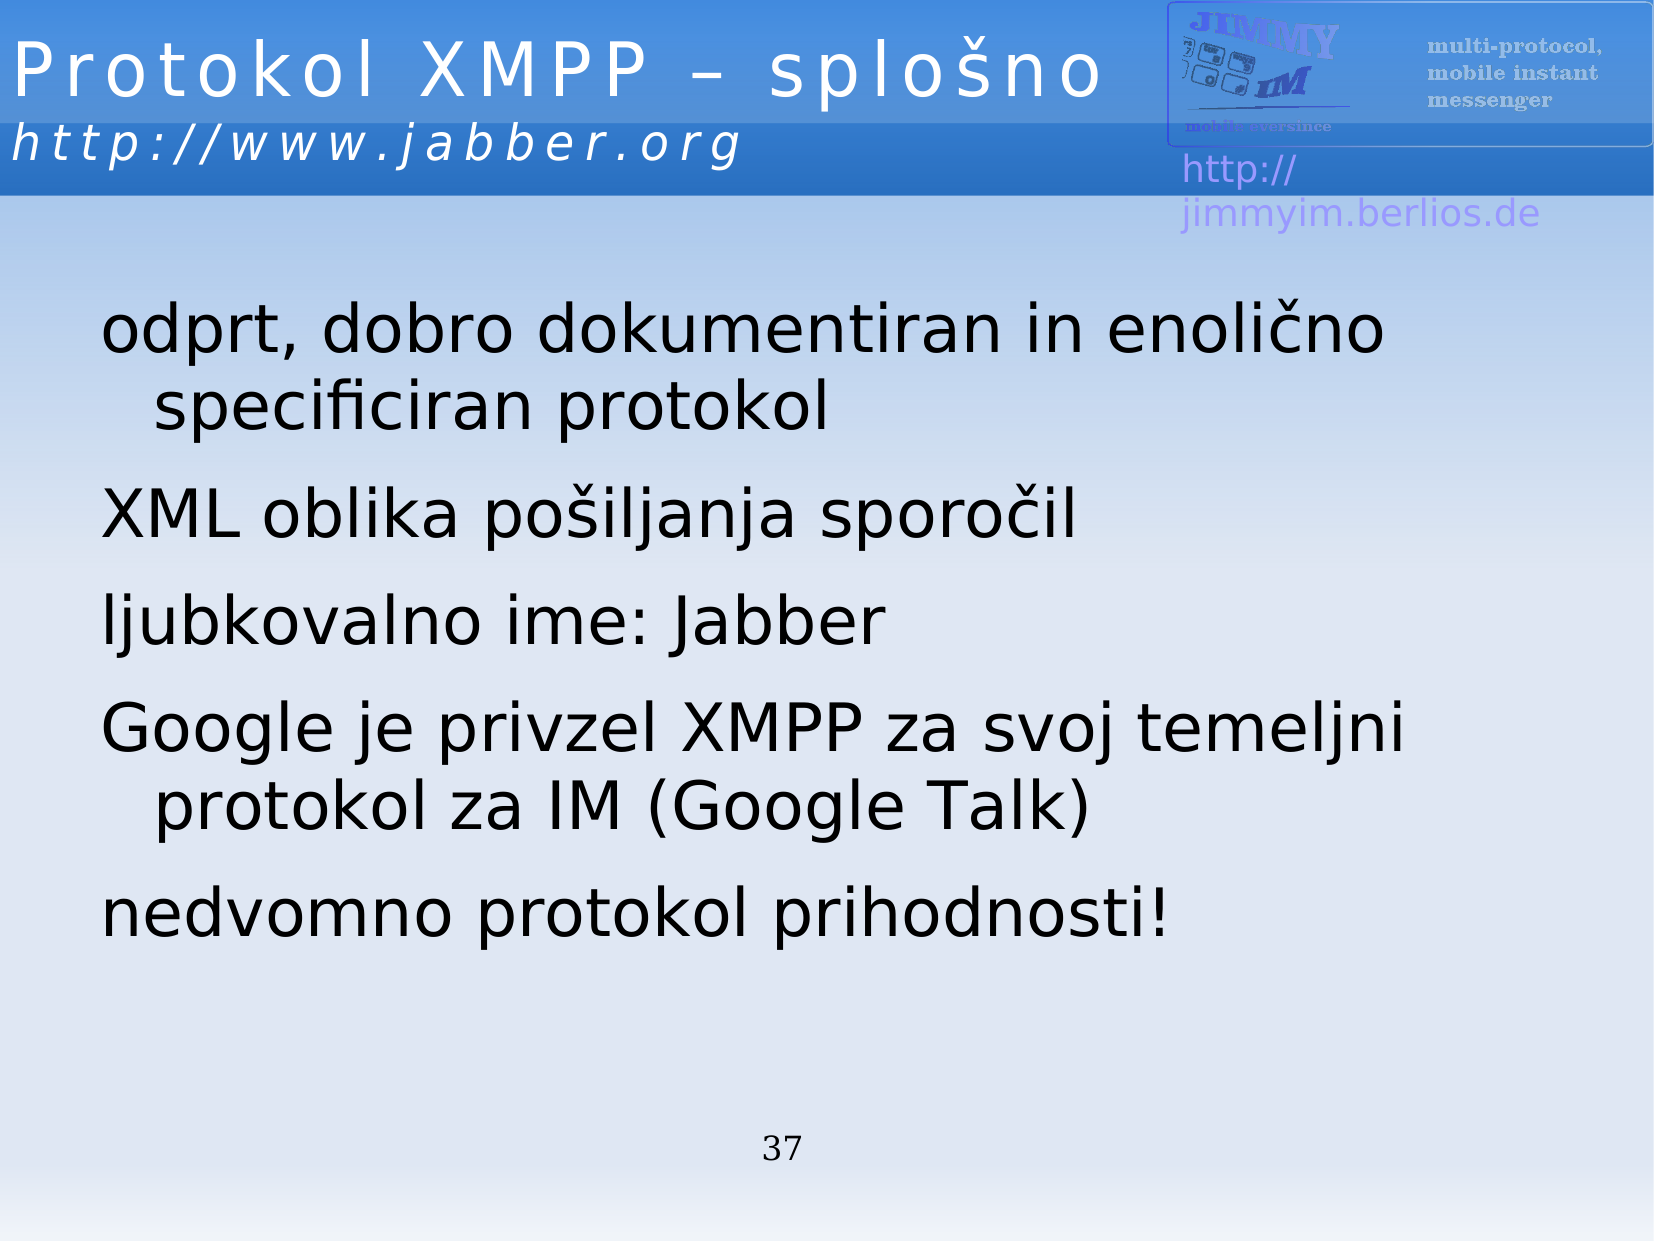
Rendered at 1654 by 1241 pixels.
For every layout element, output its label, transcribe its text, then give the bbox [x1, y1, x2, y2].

picture [0, 0, 1654, 1241]
title Protokol XMPP – splošno http://www.jabber.org [11, 7, 1167, 192]
list odprt, dobro dokumentiran in enolično specificiran protokol XML oblika pošiljanja sporočil ljubkovalno ime: Jabber Google je privzel XMPP za svoj temeljni protokol za IM (Google Talk) nedvomno protokol prihodnosti! [82, 290, 1571, 1094]
